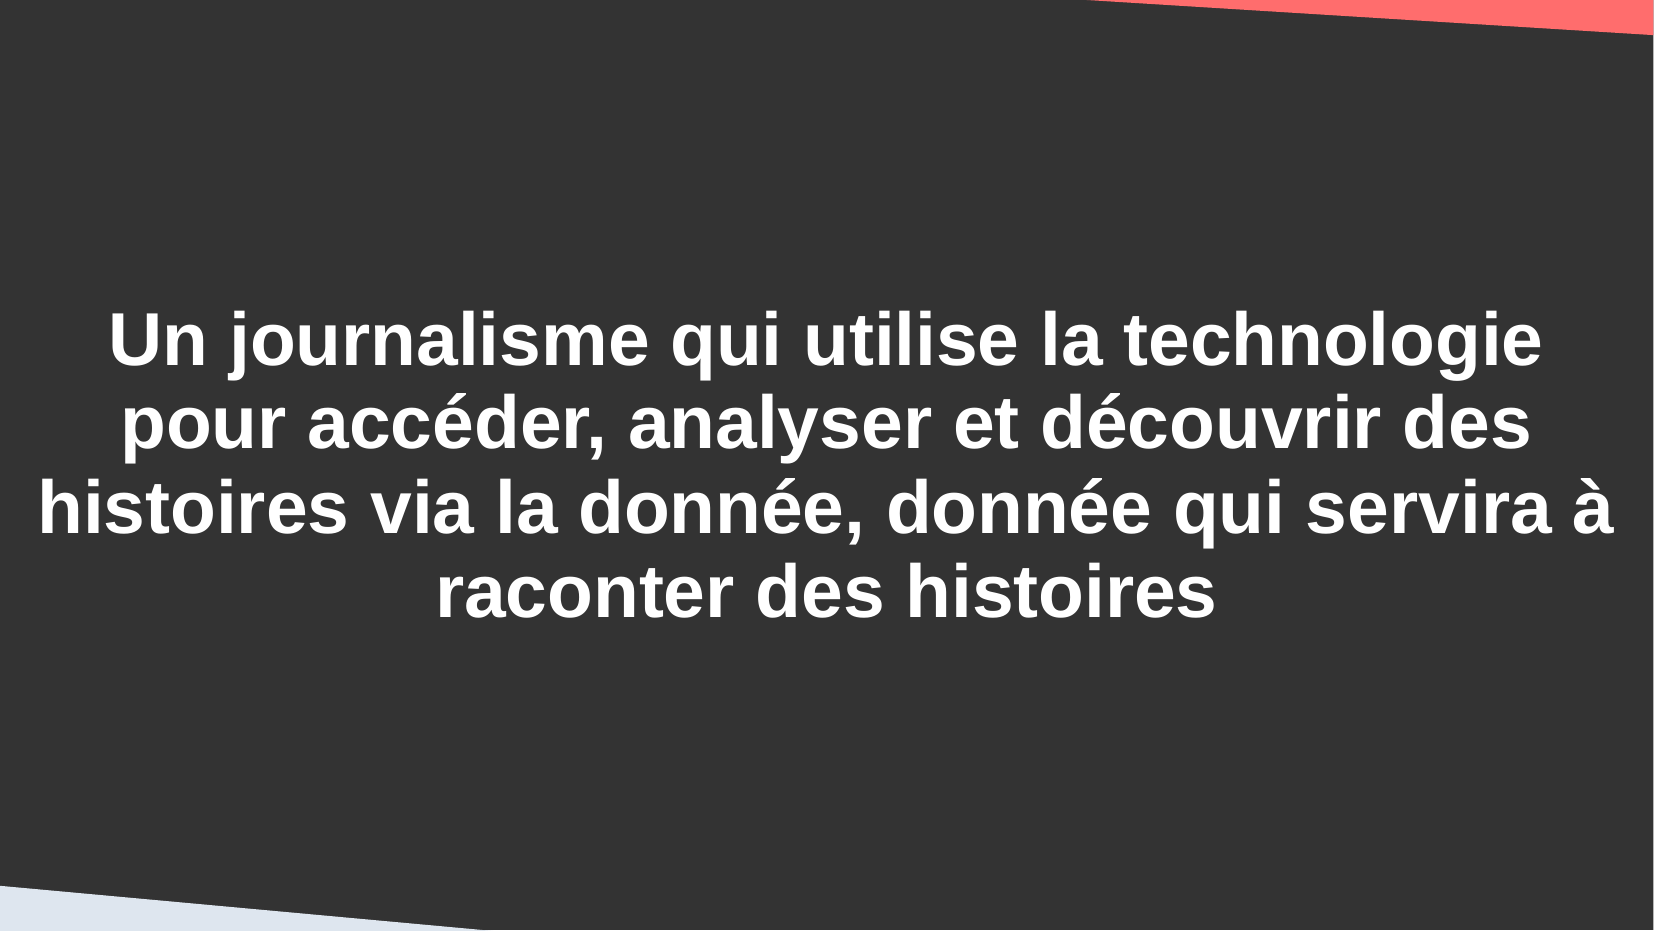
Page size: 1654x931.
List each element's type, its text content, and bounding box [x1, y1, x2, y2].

text_box [1086, 0, 1654, 36]
text_box [0, 885, 494, 931]
title Un journalisme qui utilise la technologie pour accéder, analyser et découvrir des histoires via la donnée, donnée qui servira à raconter des histoires [31, 297, 1622, 634]
